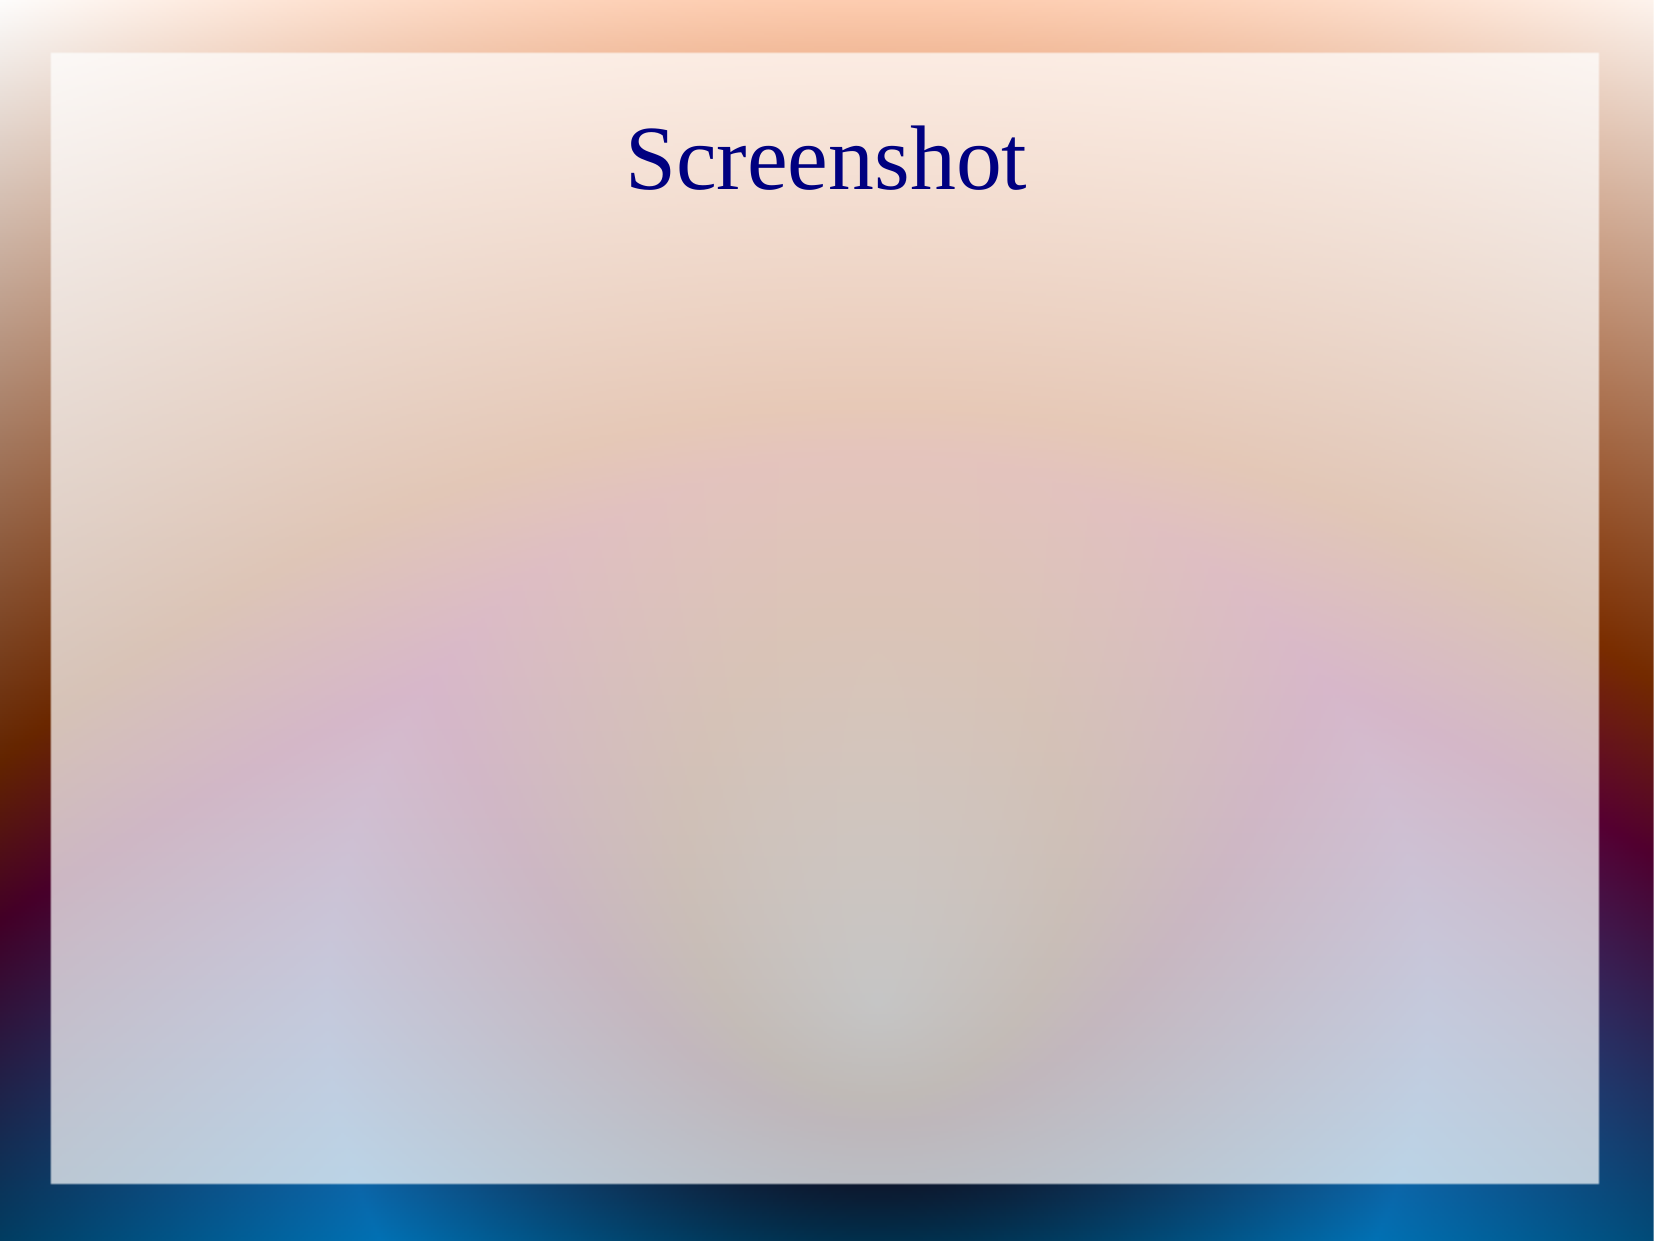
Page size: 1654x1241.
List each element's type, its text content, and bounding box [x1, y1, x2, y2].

title Screenshot [82, 55, 1571, 263]
picture [0, 0, 1654, 1241]
